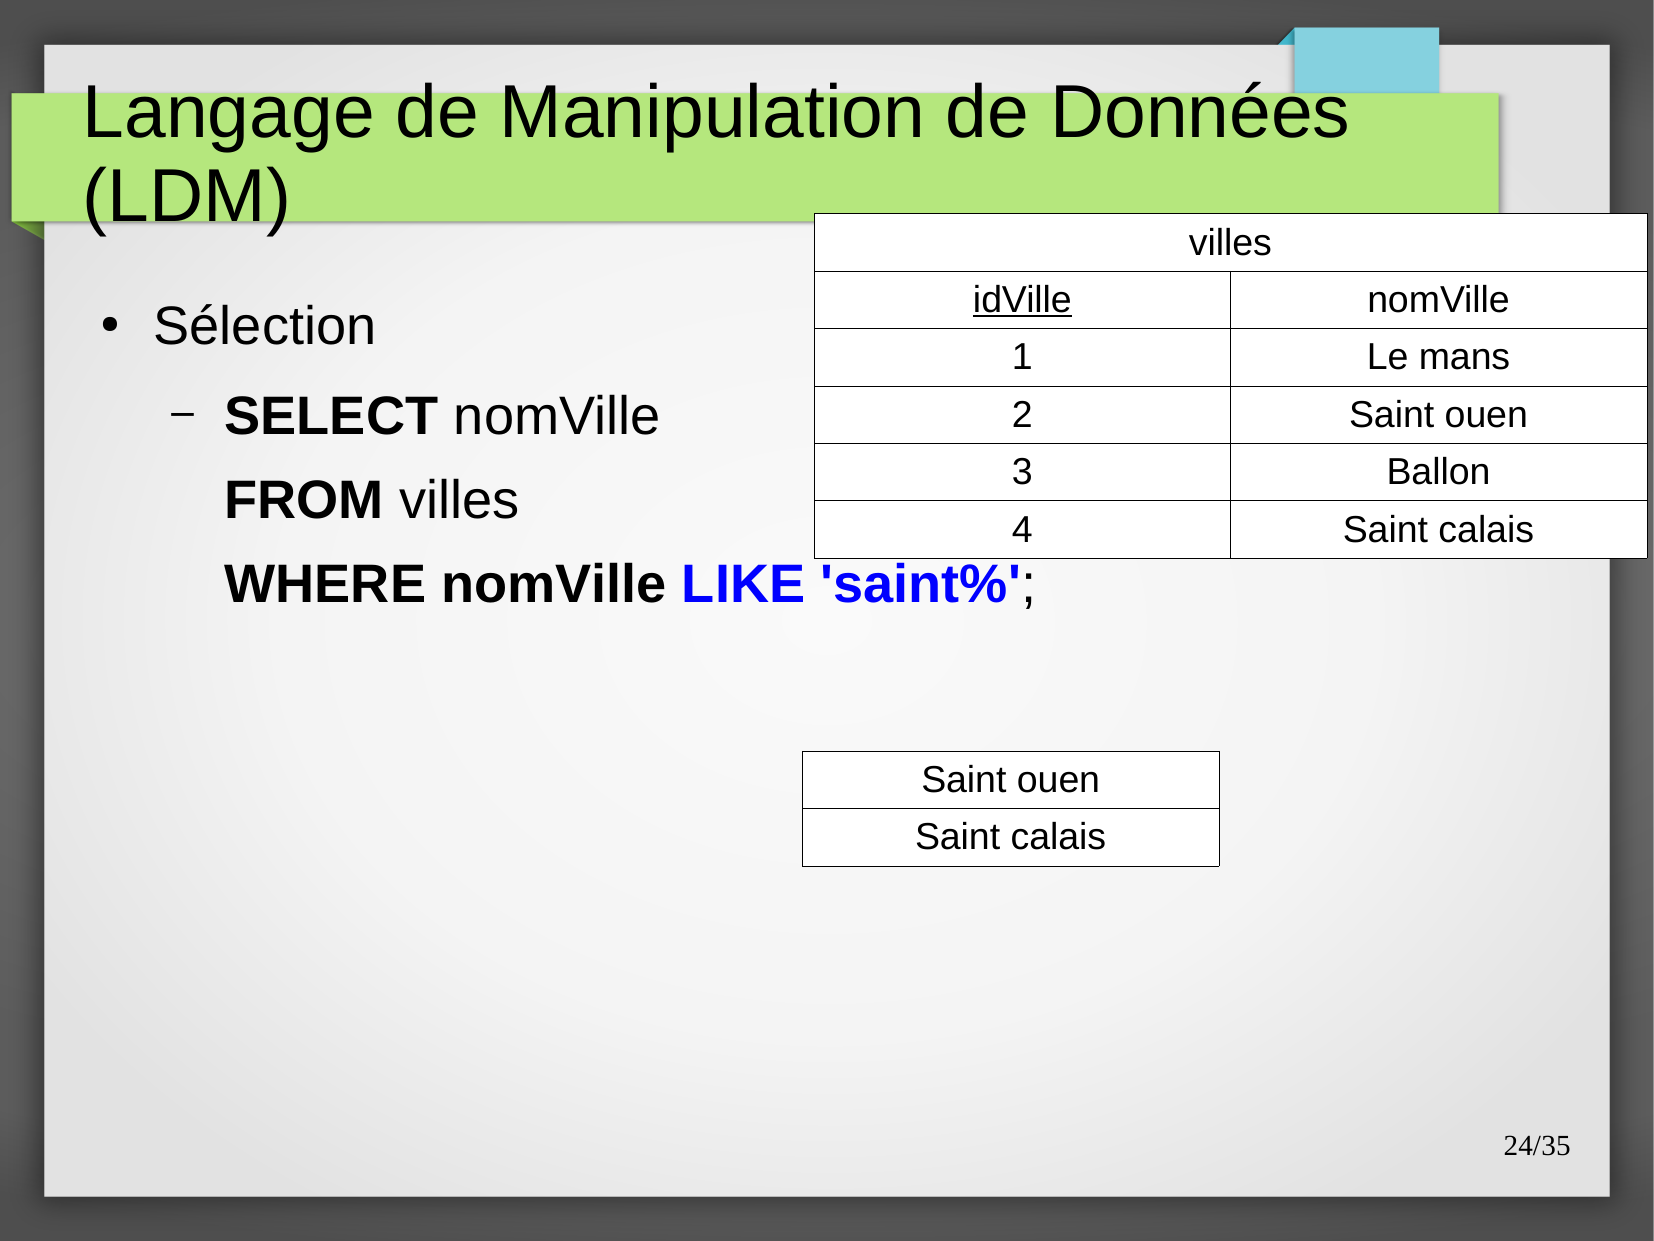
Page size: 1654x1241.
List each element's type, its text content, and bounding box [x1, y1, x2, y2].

table_cell Le mans [1231, 329, 1647, 386]
title Langage de Manipulation de Données (LDM) [82, 49, 1571, 257]
table_cell Ballon [1231, 444, 1647, 500]
table_header Saint ouen [803, 752, 1219, 808]
table_cell idVille [815, 272, 1230, 328]
table_cell nomVille [1231, 272, 1647, 328]
table_cell Saint calais [1231, 501, 1647, 558]
list Sélection SELECT nomVille FROM villes WHERE nomVille LIKE 'saint%'; [82, 295, 1571, 1015]
picture [0, 0, 1654, 1241]
table_header villes [815, 214, 1647, 271]
table_cell 2 [815, 387, 1230, 443]
table_cell Saint calais [803, 809, 1219, 866]
table_cell 4 [815, 501, 1230, 558]
table_cell 3 [815, 444, 1230, 500]
table_cell Saint ouen [1231, 387, 1647, 443]
table_cell 1 [815, 329, 1230, 386]
